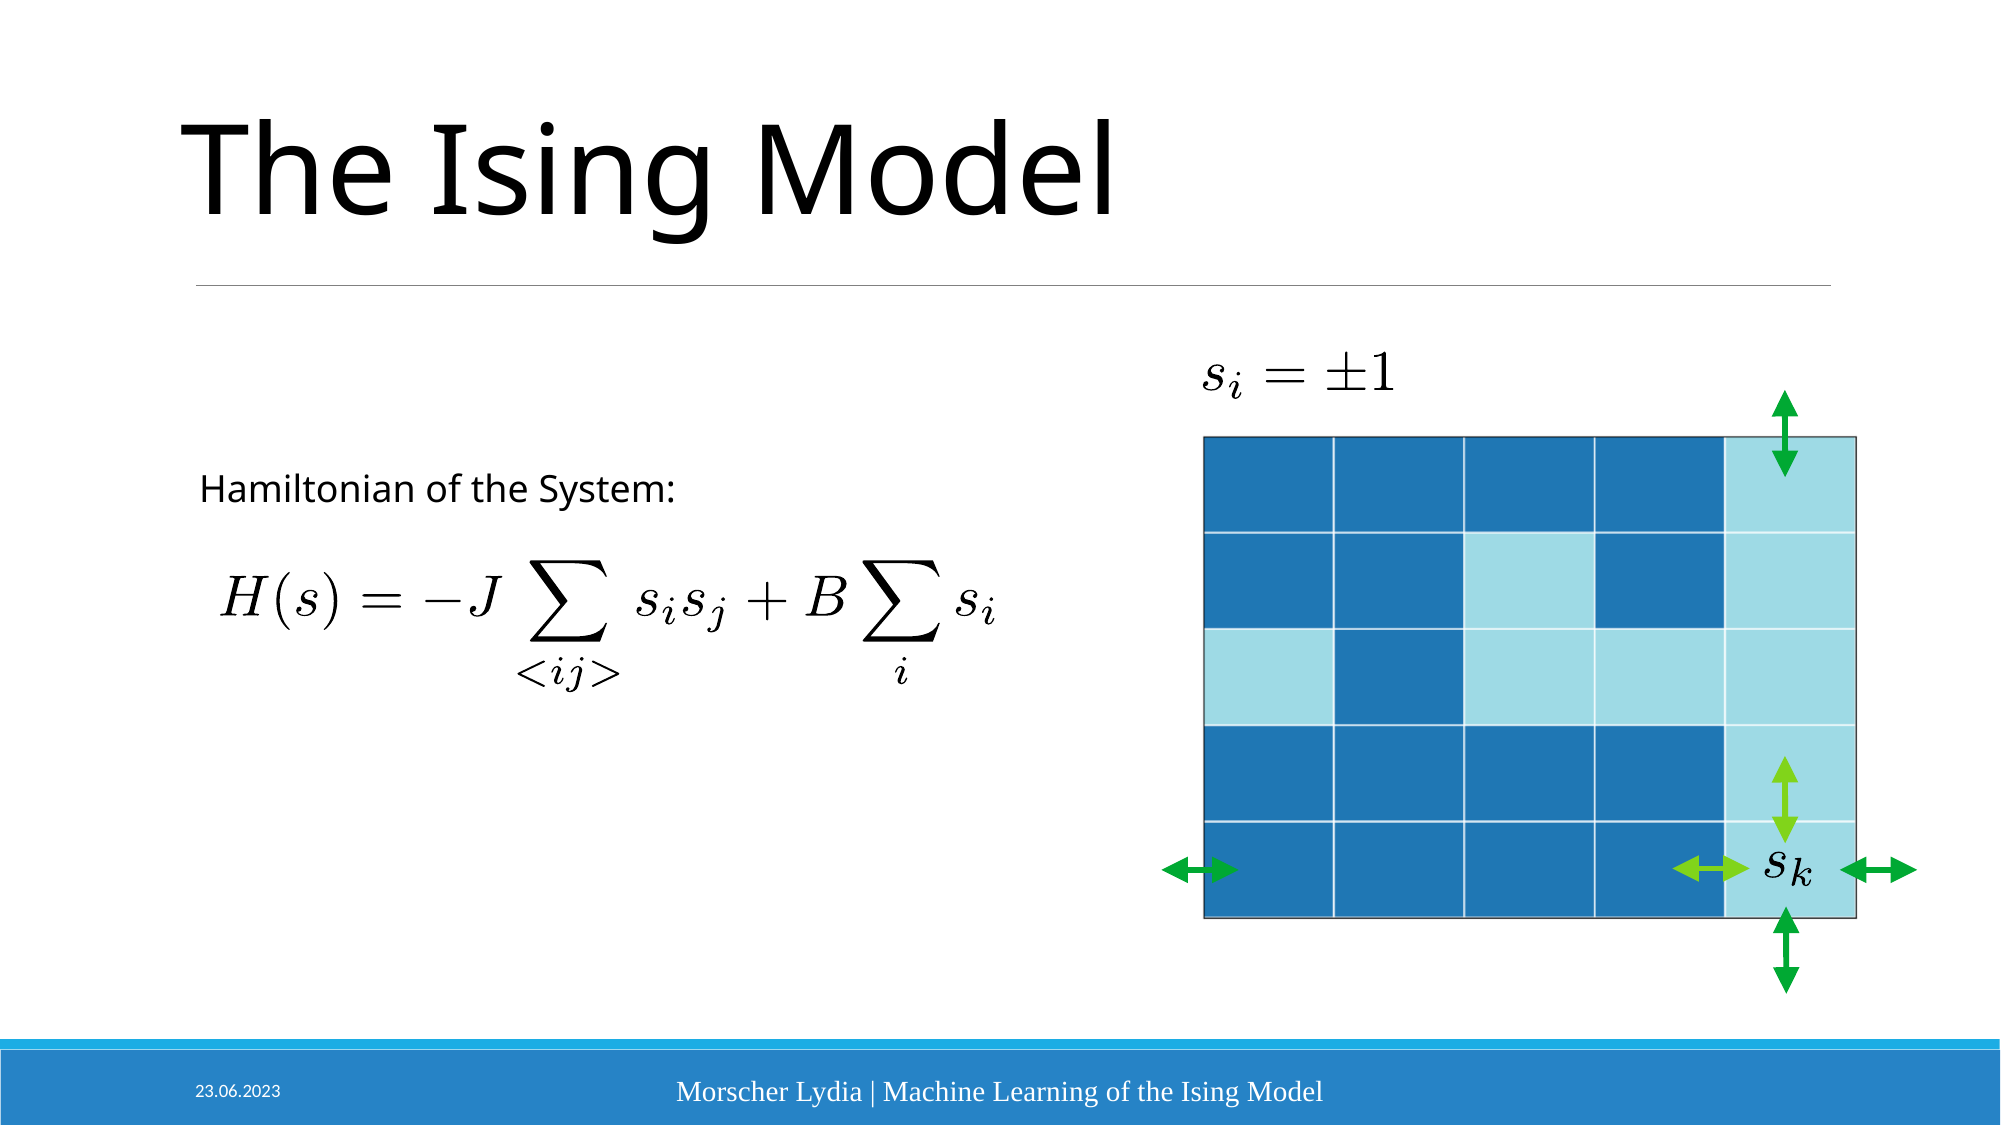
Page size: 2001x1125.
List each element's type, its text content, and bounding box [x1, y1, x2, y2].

text_box [1764, 851, 1786, 878]
text_box [1202, 351, 1394, 399]
title The Ising Model [180, 47, 1831, 285]
text_box Hamiltonian of the System: [184, 455, 665, 516]
text_box [1791, 857, 1812, 887]
picture [1192, 425, 1866, 928]
text_box [219, 560, 995, 693]
